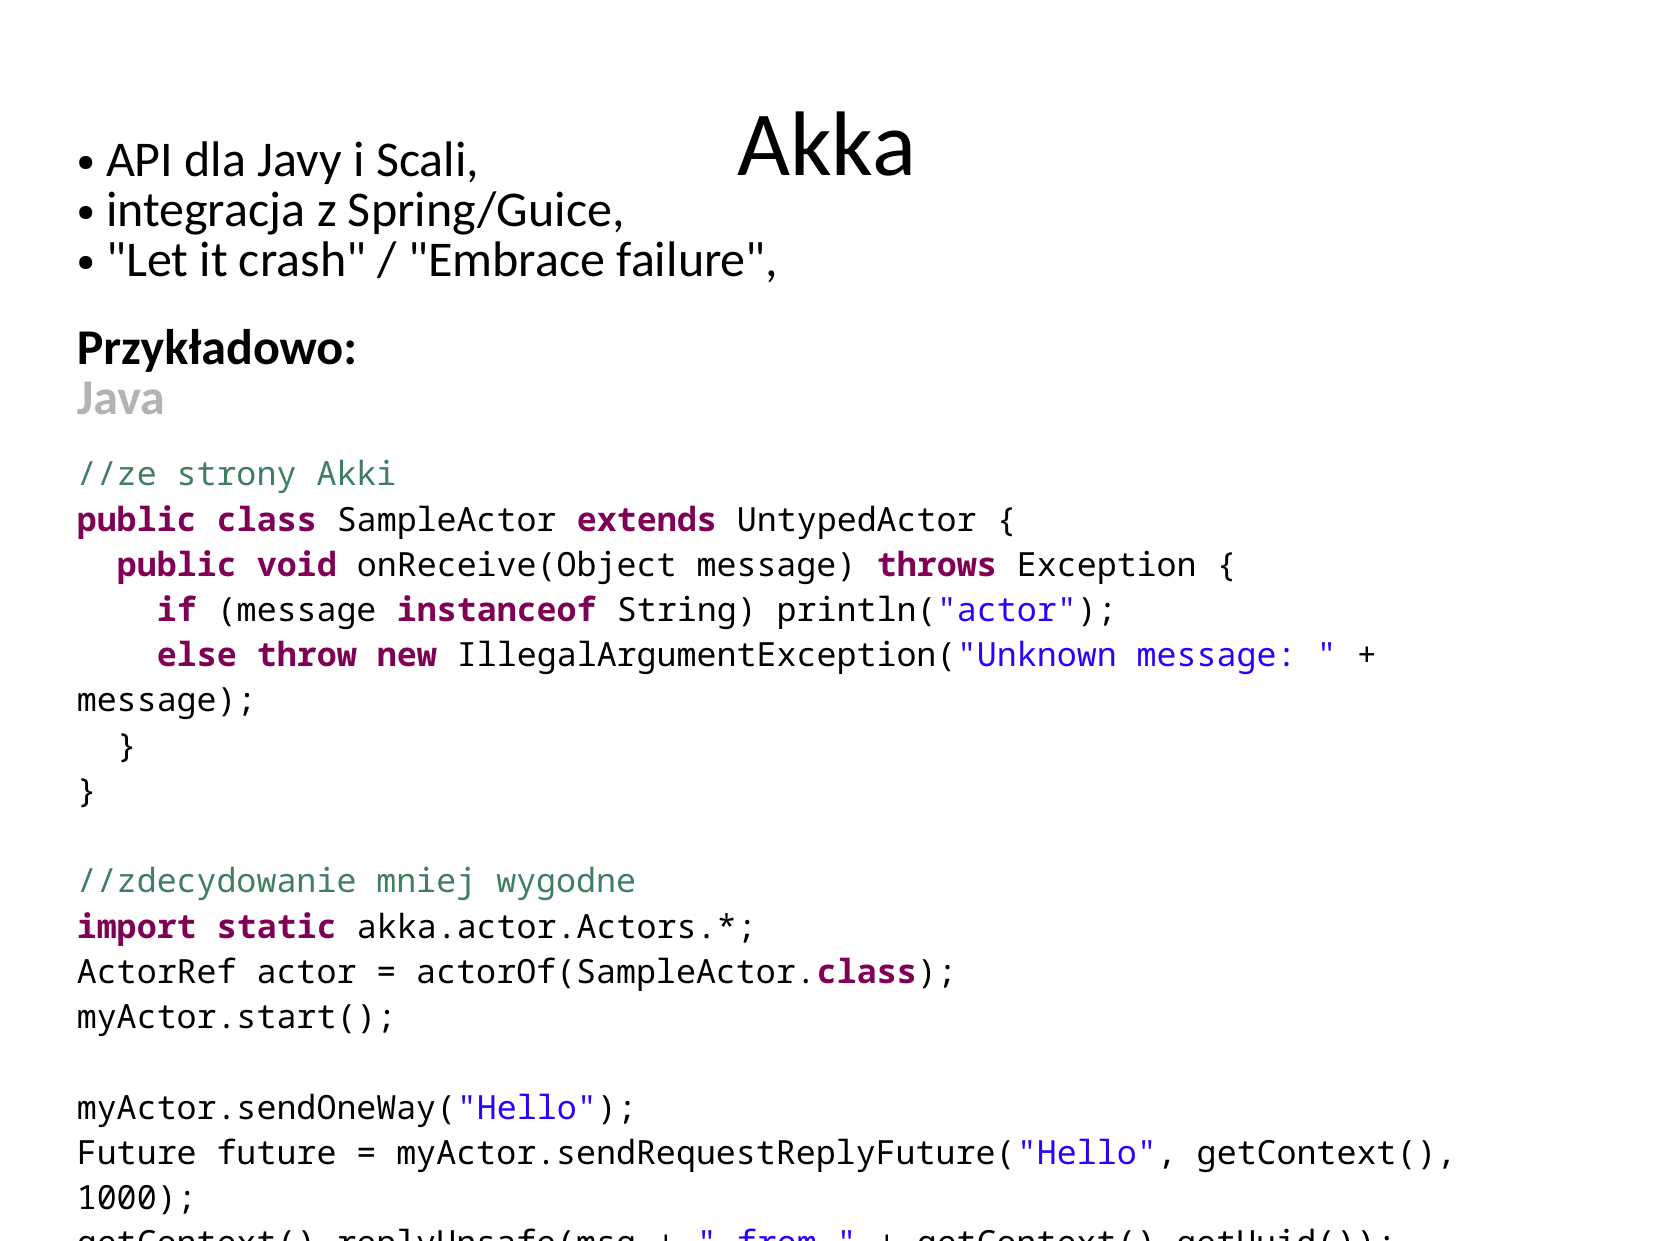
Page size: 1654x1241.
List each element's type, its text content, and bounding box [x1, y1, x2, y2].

subtitle API dla Javy i Scali, integracja z Spring/Guice, "Let it crash" / "Embrace failure", Przykładowo: Java //ze strony Akki public class SampleActor extends UntypedActor { public void onReceive(Object message) throws Exception { if (message instanceof String) println("actor"); else throw new IllegalArgumentException("Unknown message: " + message); } } //zdecydowanie mniej wygodne import static akka.actor.Actors.*; ActorRef actor = actorOf(SampleActor.class); myActor.start(); myActor.sendOneWay("Hello"); Future future = myActor.sendRequestReplyFuture("Hello", getContext(), 1000); getContext().replyUnsafe(msg + " from " + getContext().getUuid()); myActor.sendOneWay(new Kill()); [76, 197, 1565, 1241]
title Akka [82, 49, 1571, 257]
